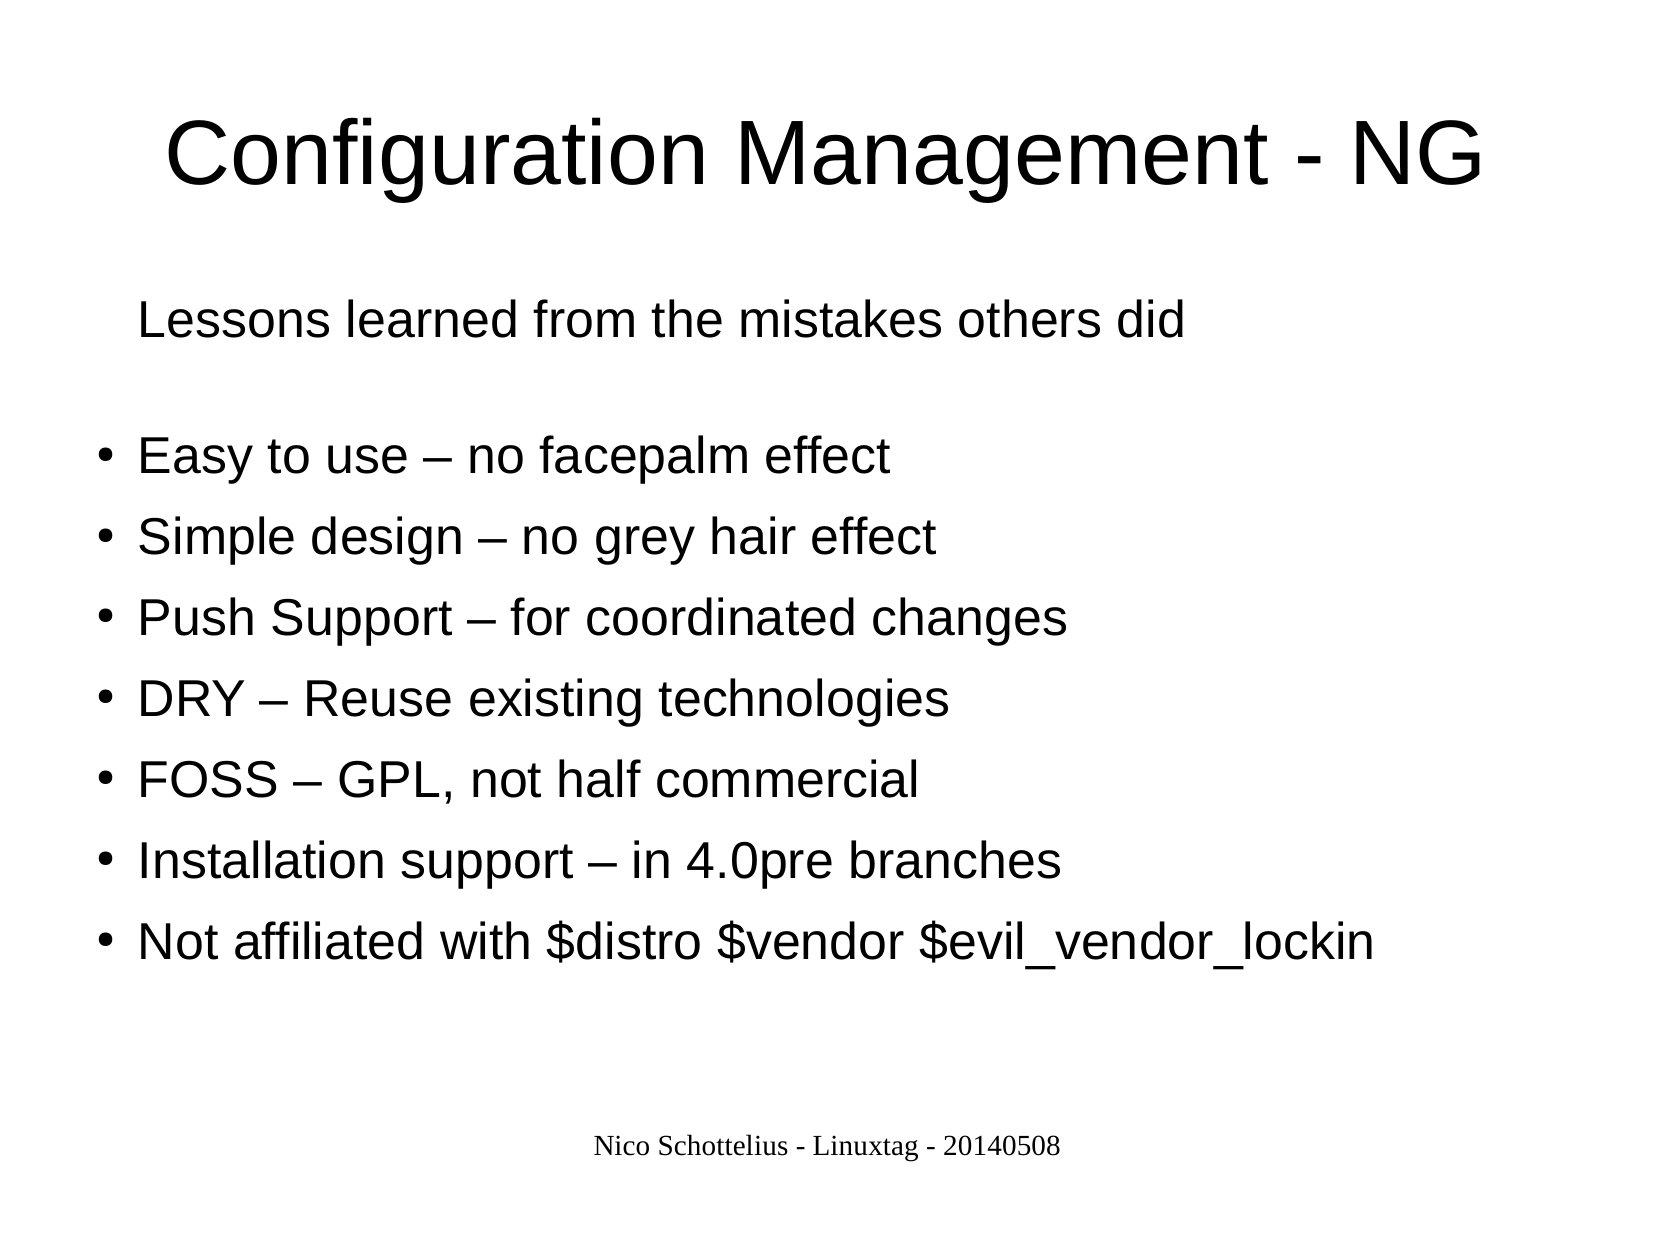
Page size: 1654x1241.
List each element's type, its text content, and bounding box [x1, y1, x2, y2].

title Configuration Management - NG [82, 49, 1571, 257]
list Lessons learned from the mistakes others did Easy to use – no facepalm effect Simple design – no grey hair effect Push Support – for coordinated changes DRY – Reuse existing technologies FOSS – GPL, not half commercial Installation support – in 4.0pre branches Not affiliated with $distro $vendor $evil_vendor_lockin [82, 290, 1538, 977]
